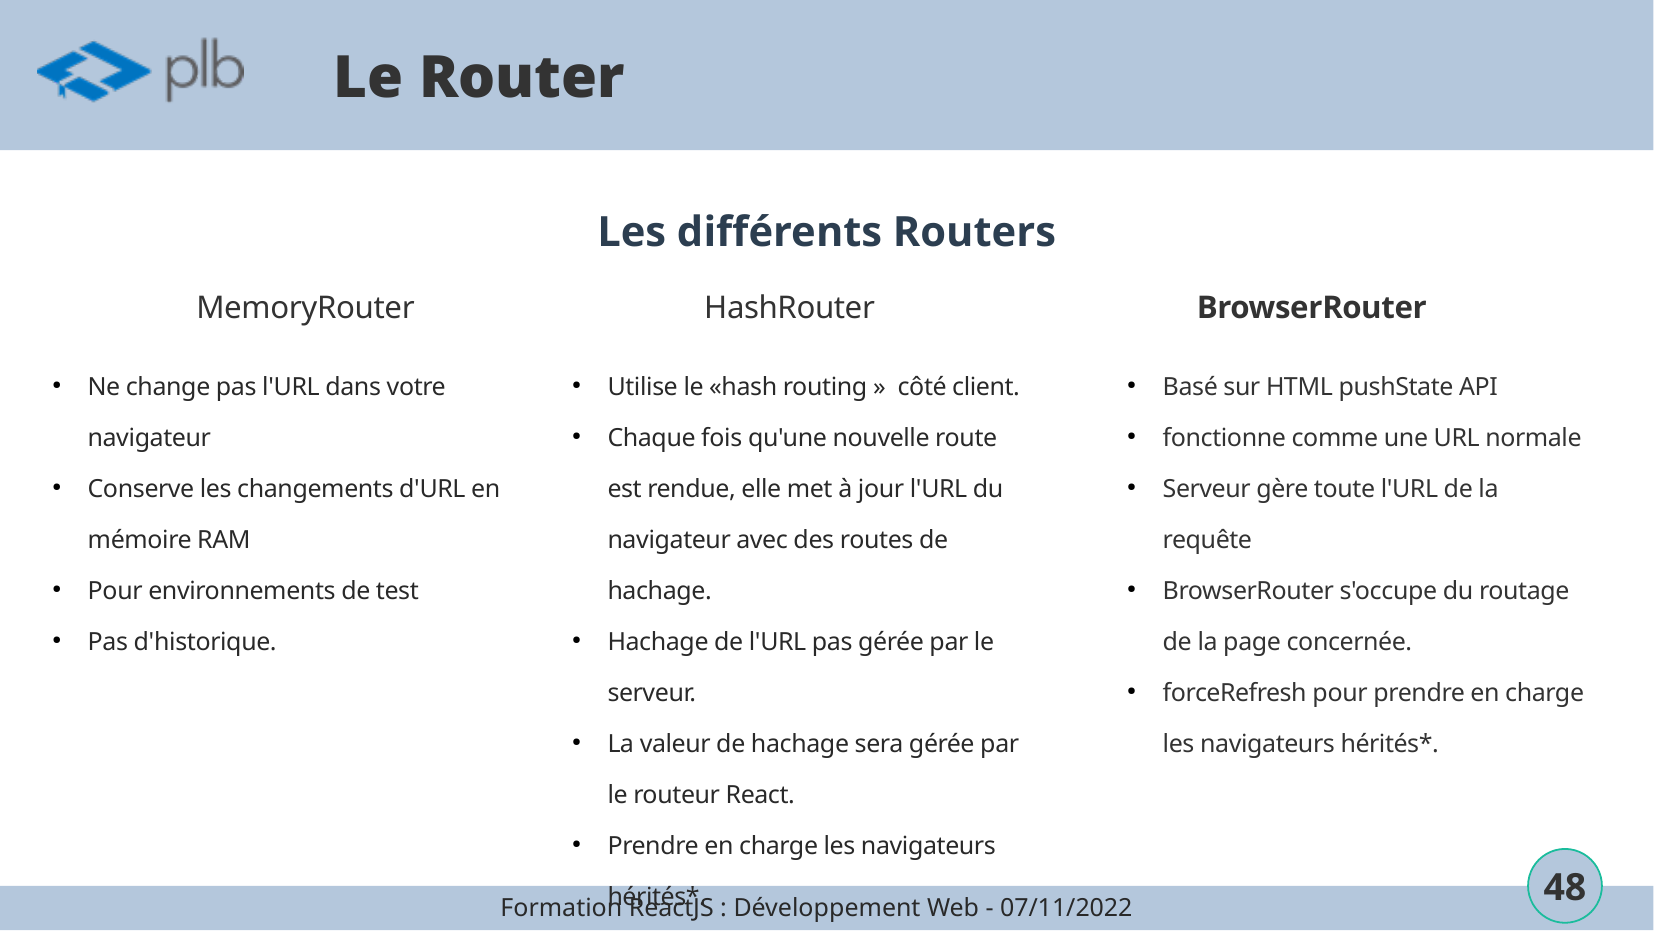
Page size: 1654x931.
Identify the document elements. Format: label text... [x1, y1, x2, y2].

text_box Formation ReactJS : Développement Web - 07/11/2022 [461, 888, 1173, 926]
text_box Basé sur HTML pushState API fonctionne comme une URL normale Serveur gère toute l'URL de la requête BrowserRouter s'occupe du routage de la page concernée. forceRefresh pour prendre en charge les navigateurs hérités*. [1112, 344, 1600, 863]
text_box Les différents Routers [59, 201, 1595, 244]
picture [37, 33, 244, 113]
title Le Router [333, 0, 1613, 151]
text_box MemoryRouter HashRouter BrowserRouter [34, 284, 1589, 345]
text_box Utilise le «hash routing » côté client. Chaque fois qu'une nouvelle route est rendue, elle met à jour l'URL du navigateur avec des routes de hachage. Hachage de l'URL pas gérée par le serveur. La valeur de hachage sera gérée par le routeur React. Prendre en charge les navigateurs hérités*. Aucune configuration dans le serveur. Pas recommandé par l'équipe React. [557, 344, 1045, 863]
text_box Ne change pas l'URL dans votre navigateur Conserve les changements d'URL en mémoire RAM Pour environnements de test Pas d'historique. [37, 344, 526, 676]
